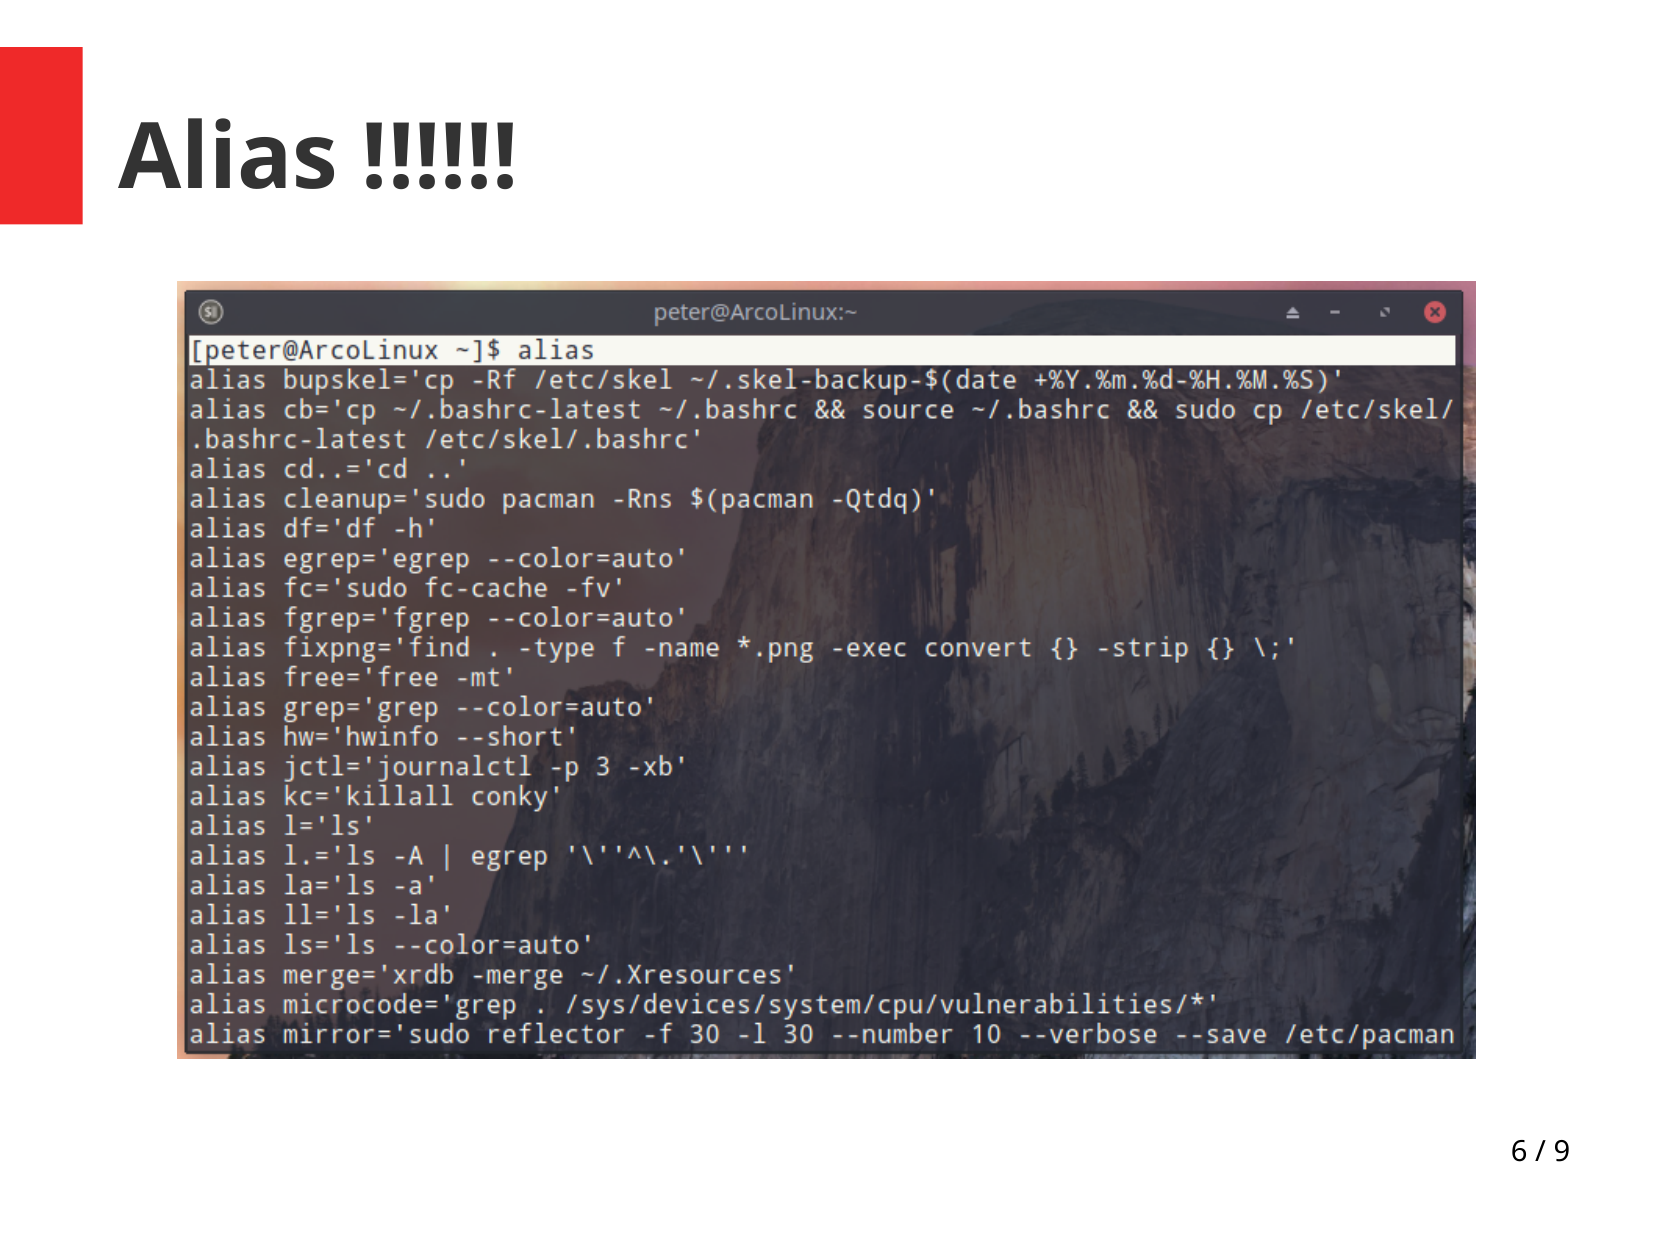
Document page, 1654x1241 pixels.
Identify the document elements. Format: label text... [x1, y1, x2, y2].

picture [177, 281, 1476, 1059]
title Alias !!!!!! [118, 49, 1571, 257]
